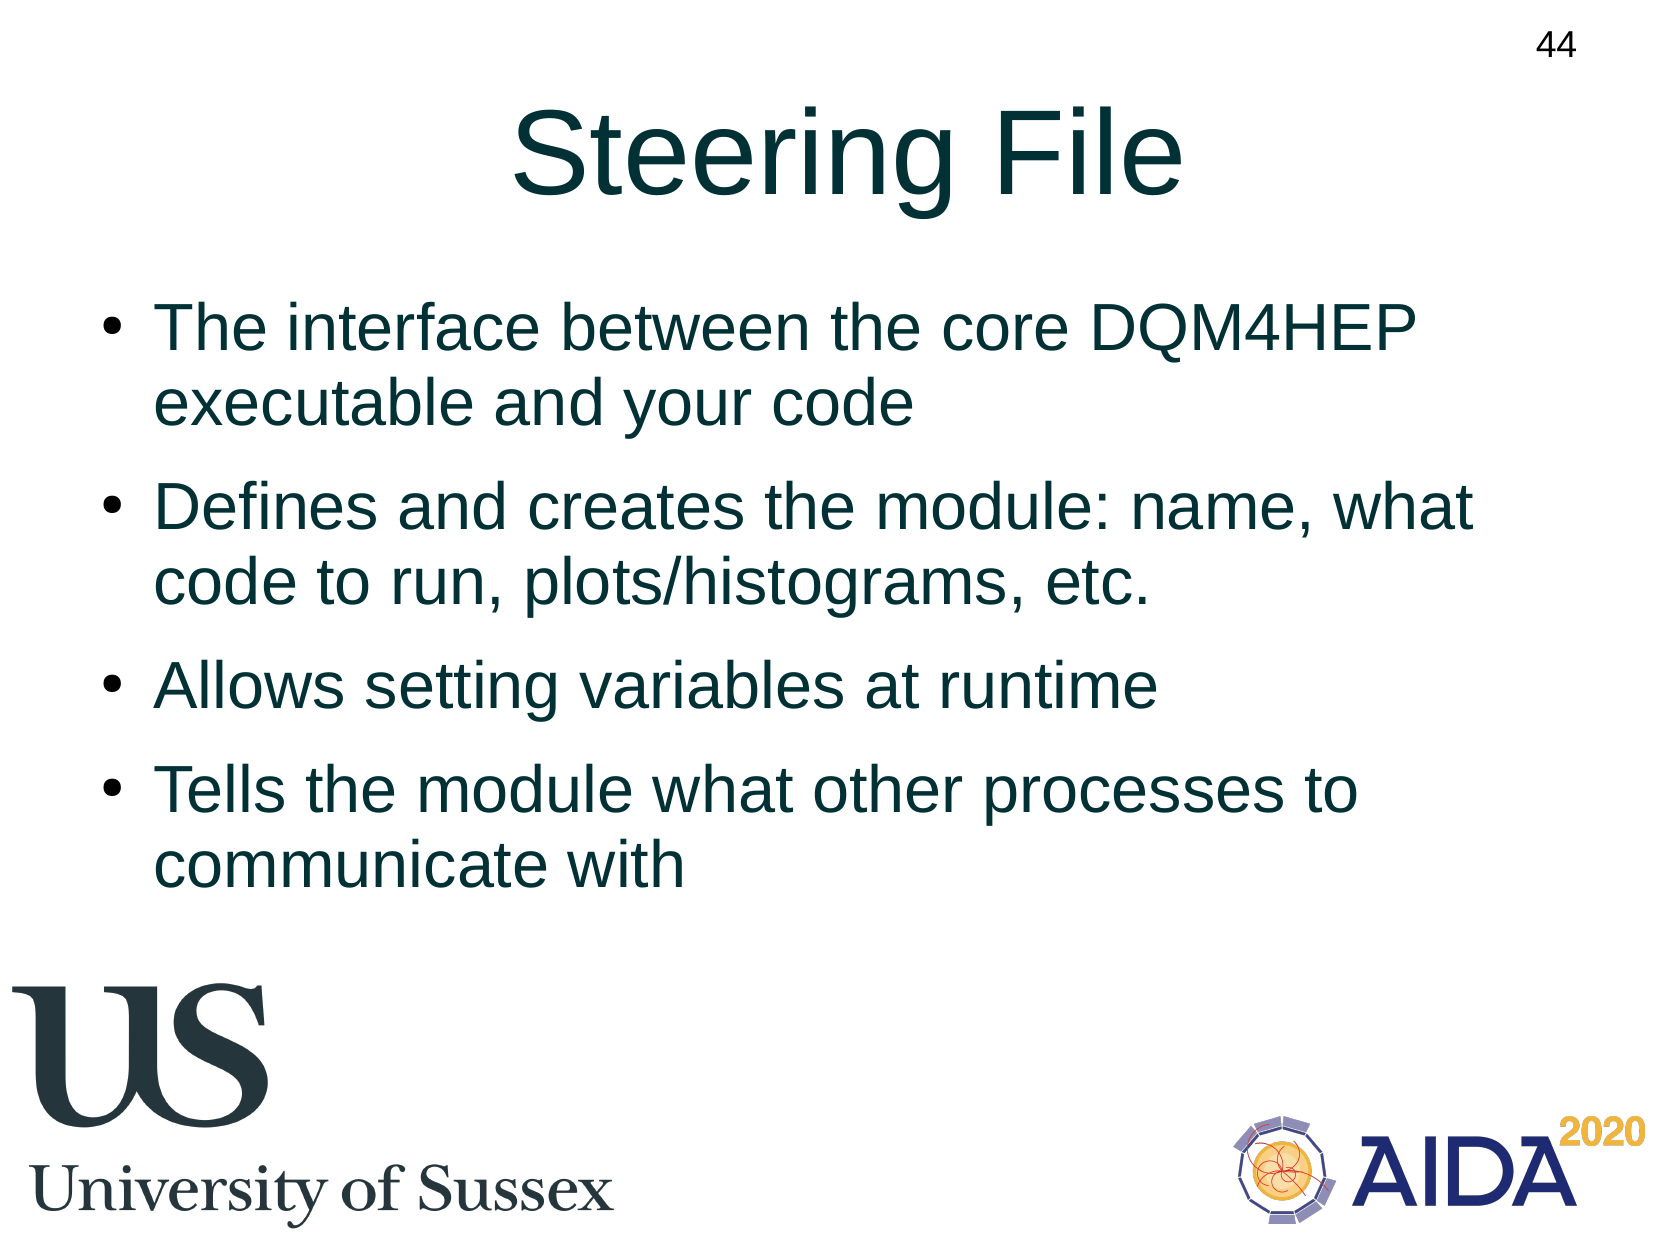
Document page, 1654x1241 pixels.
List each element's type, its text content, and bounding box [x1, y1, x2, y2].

text_box <number> [1521, 16, 1654, 84]
list The interface between the core DQM4HEP executable and your code Defines and creates the module: name, what code to run, plots/histograms, etc. Allows setting variables at runtime Tells the module what other processes to communicate with [82, 290, 1571, 957]
picture [1233, 1116, 1645, 1224]
picture [11, 982, 615, 1229]
title Steering File [82, 49, 1571, 257]
